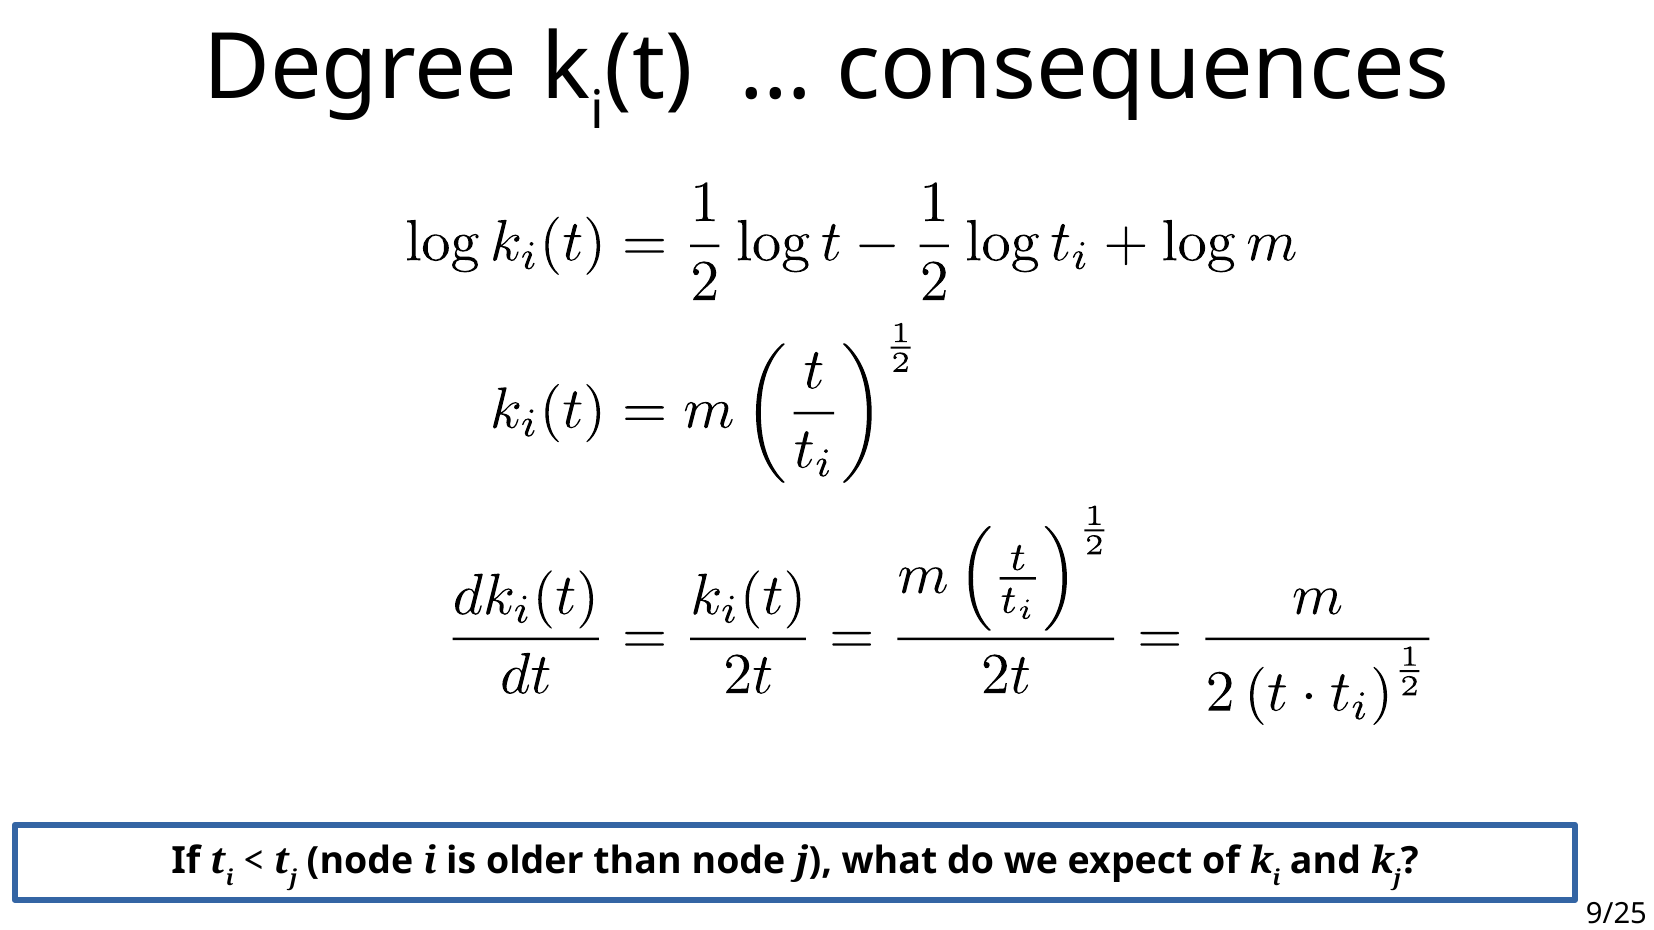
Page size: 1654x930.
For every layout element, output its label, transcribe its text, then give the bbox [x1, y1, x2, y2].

title Degree ki(t) … consequences [82, 0, 1571, 148]
text_box If ti < tj (node i is older than node j), what do we expect of ki and kj? [15, 825, 1576, 901]
text_box [405, 182, 1430, 726]
